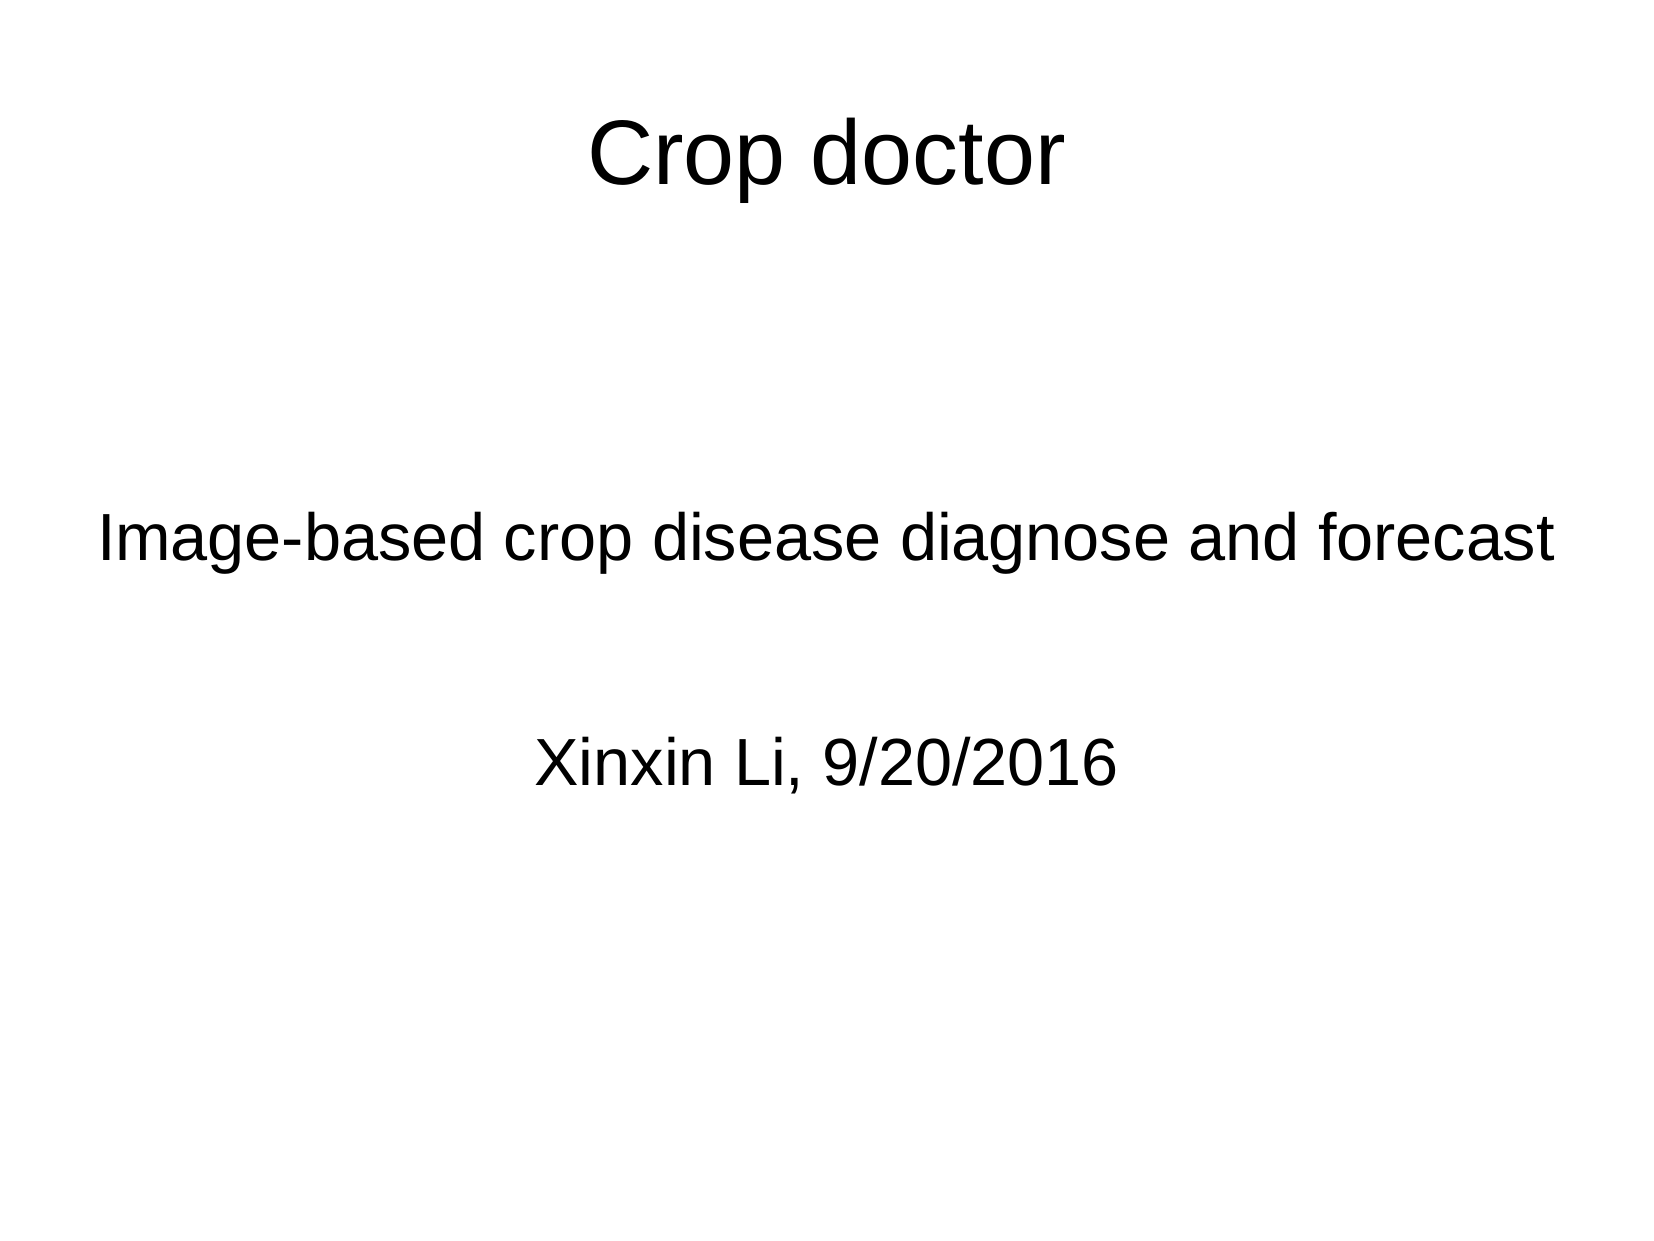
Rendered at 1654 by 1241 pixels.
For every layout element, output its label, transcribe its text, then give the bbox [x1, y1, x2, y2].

subtitle Image-based crop disease diagnose and forecast Xinxin Li, 9/20/2016 [82, 290, 1571, 1010]
title Crop doctor [82, 49, 1571, 257]
